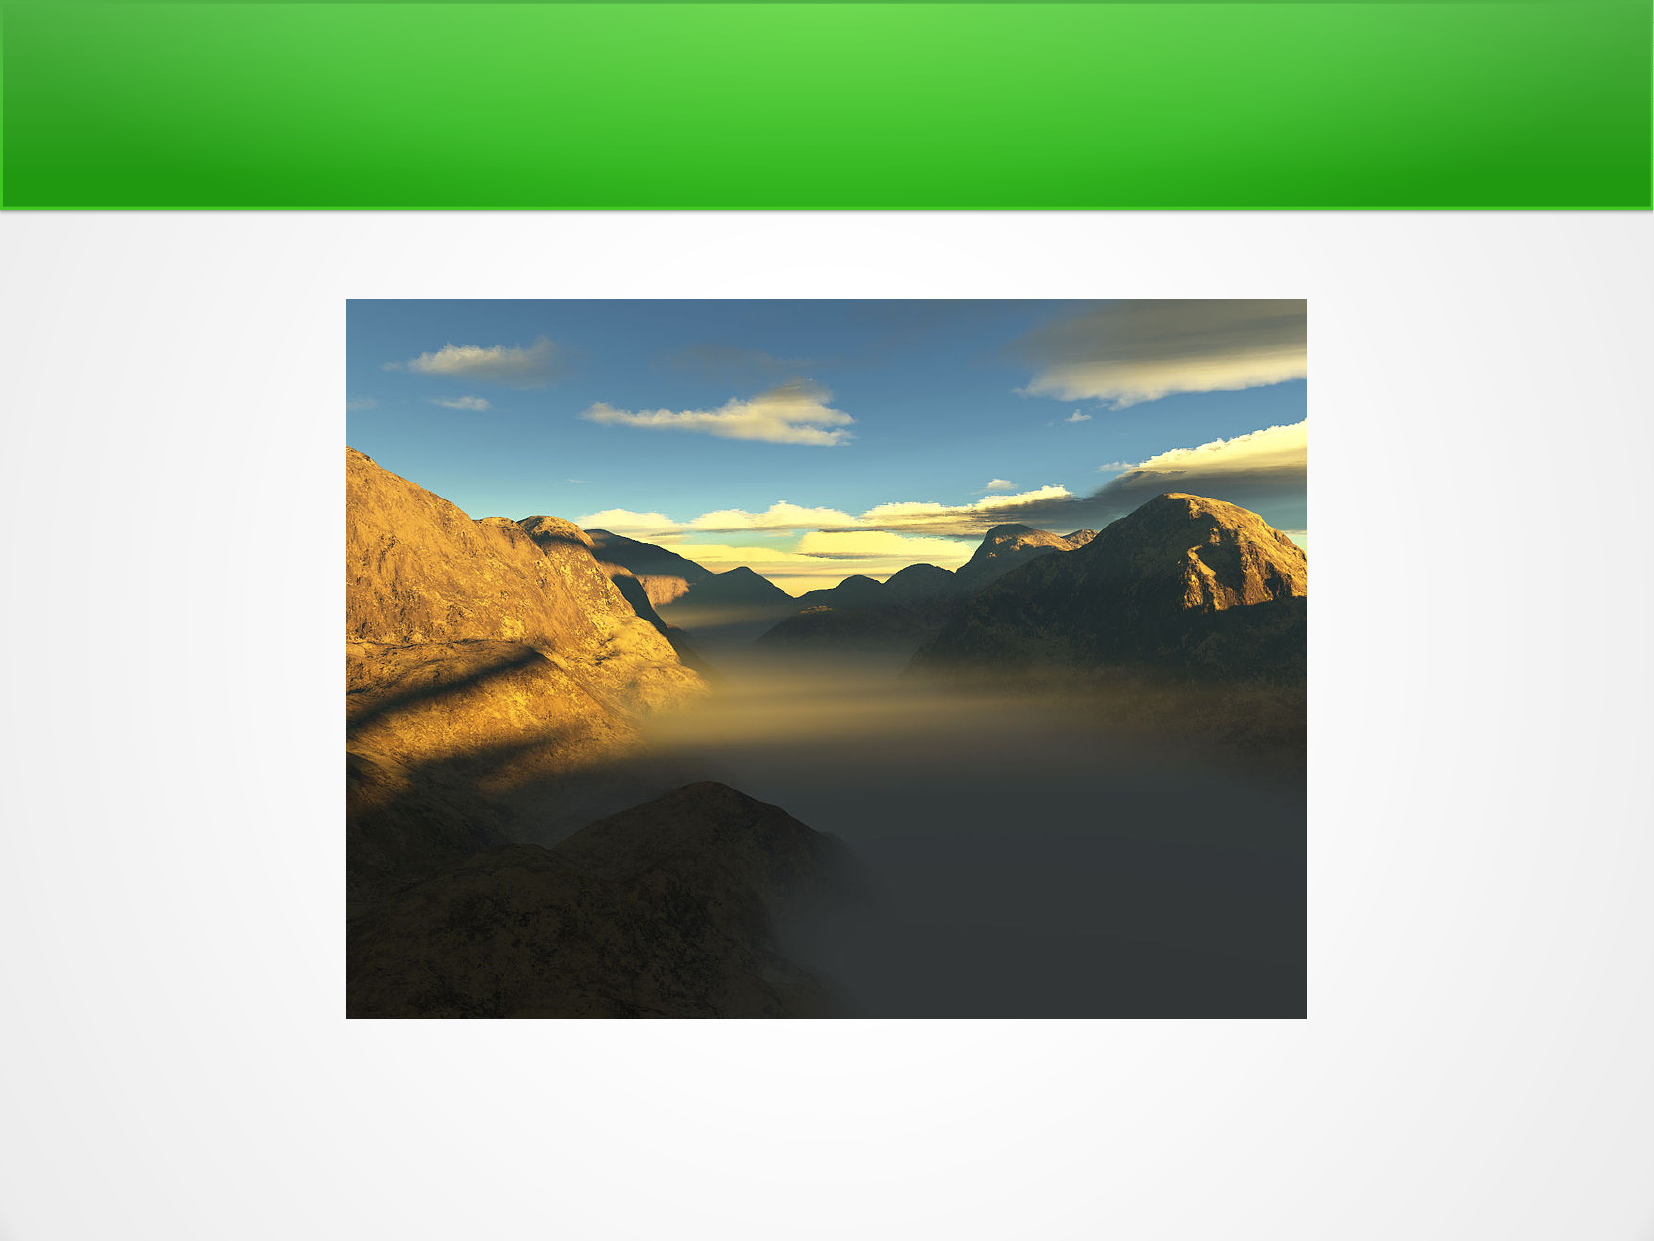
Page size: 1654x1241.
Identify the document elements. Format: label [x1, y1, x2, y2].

picture [346, 299, 1307, 1019]
